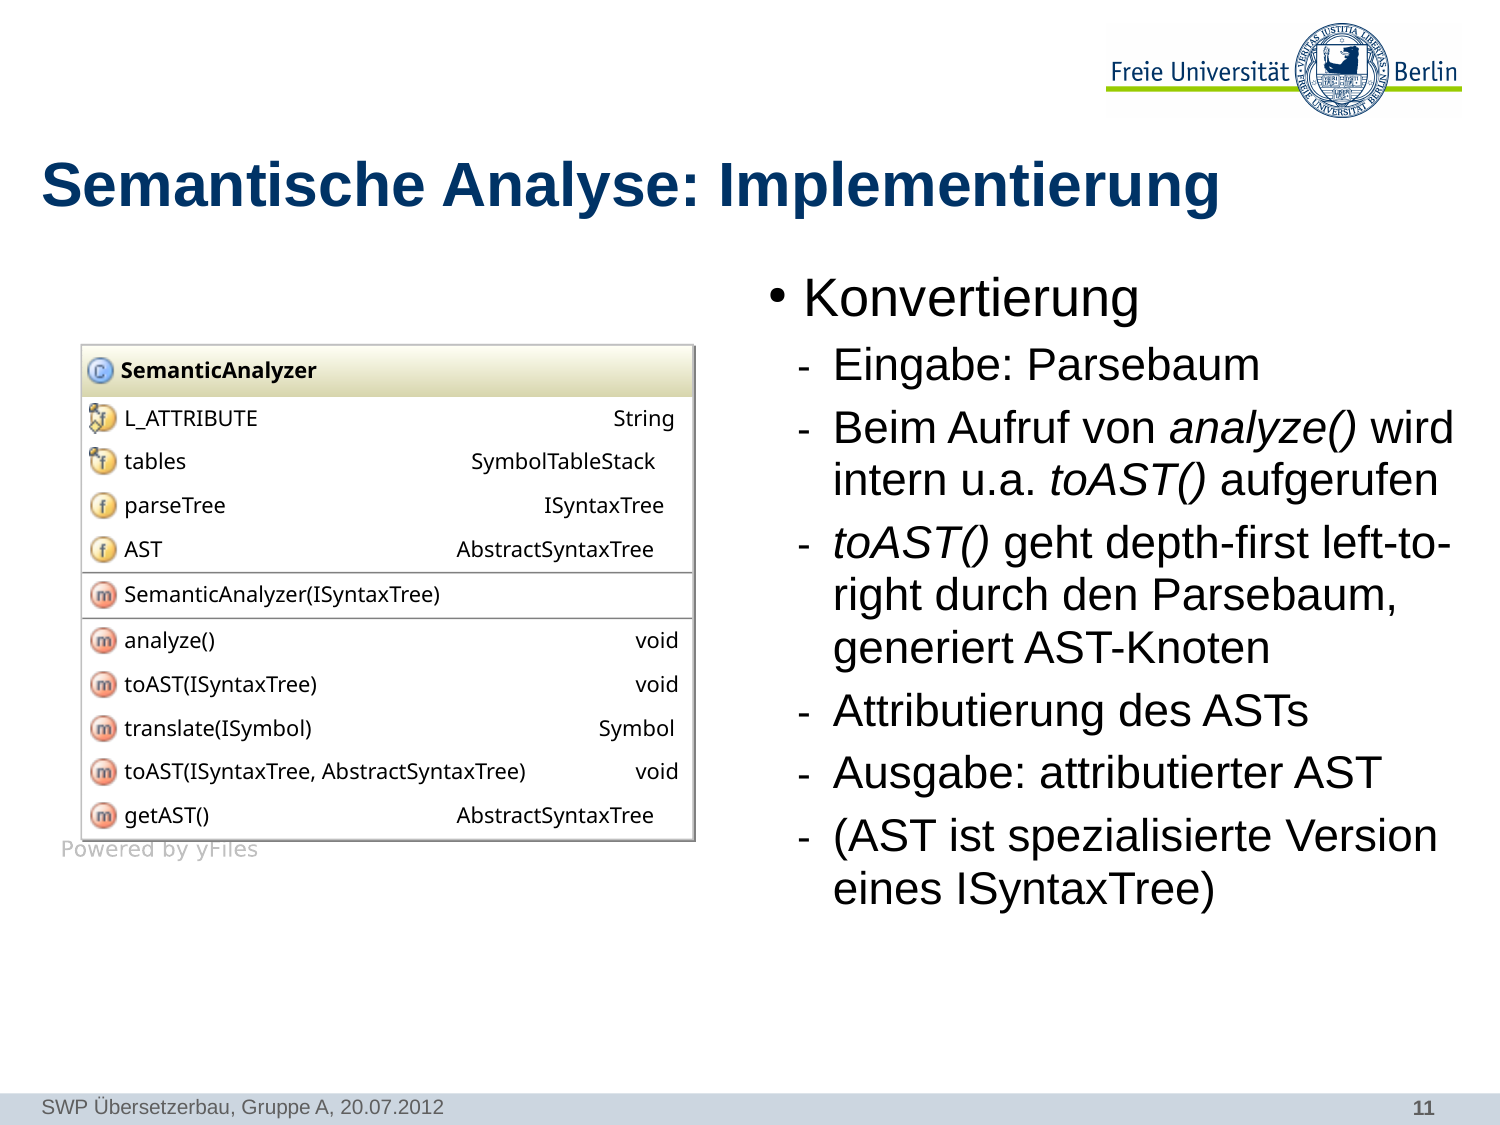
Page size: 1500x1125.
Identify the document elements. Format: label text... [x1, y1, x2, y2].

title Semantische Analyse: Implementierung [41, 149, 1460, 221]
list Konvertierung Eingabe: Parsebaum Beim Aufruf von analyze() wird intern u.a. toAST() aufgerufen toAST() geht depth-first left-to-right durch den Parsebaum, generiert AST-Knoten Attributierung des ASTs Ausgabe: attributierter AST (AST ist spezialisierte Version eines ISyntaxTree) [767, 265, 1460, 919]
picture [41, 304, 734, 880]
picture [1106, 23, 1462, 118]
